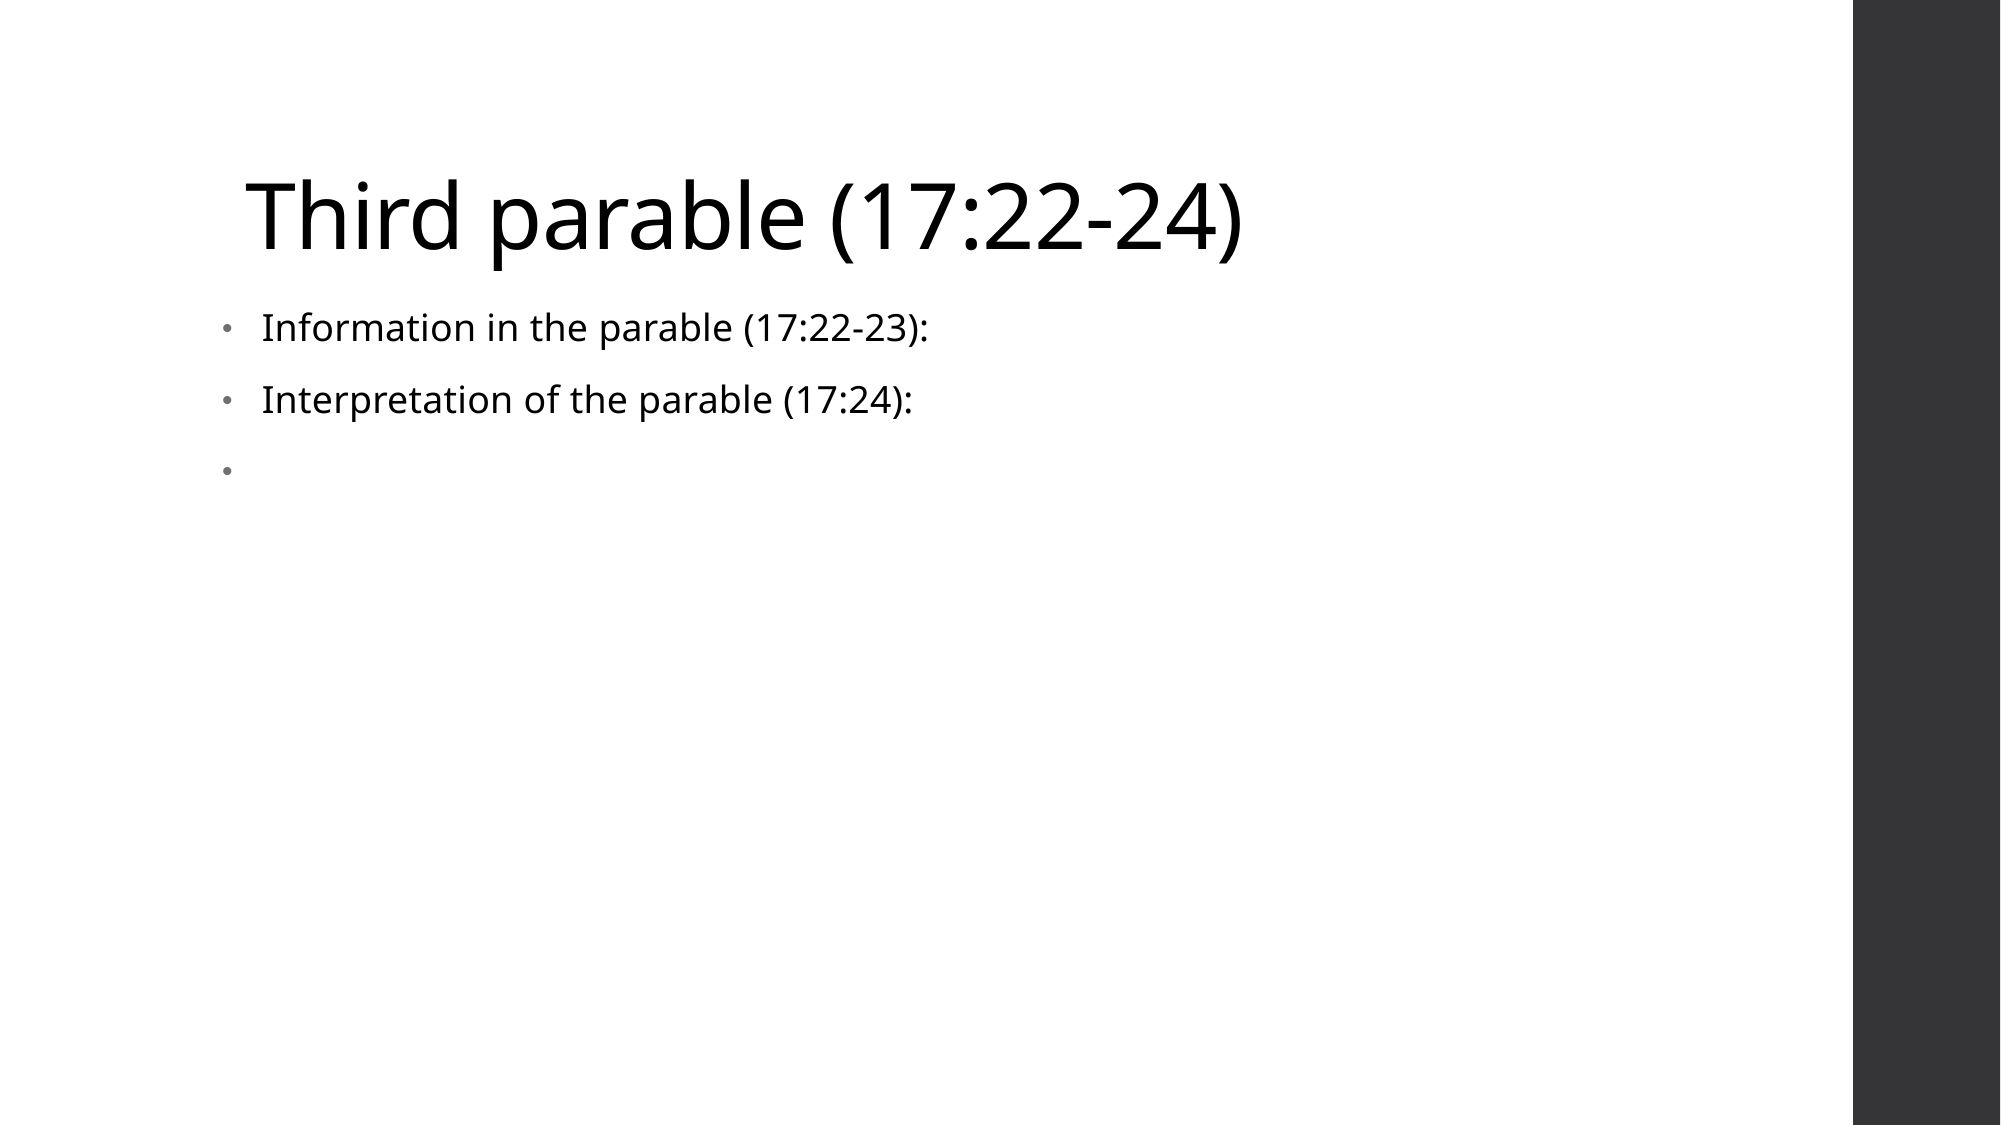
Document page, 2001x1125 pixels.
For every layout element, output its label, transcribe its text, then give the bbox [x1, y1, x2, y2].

list Information in the parable (17:22-23): Interpretation of the parable (17:24): [206, 299, 1617, 1014]
title Third parable (17:22-24) [206, 60, 1797, 278]
